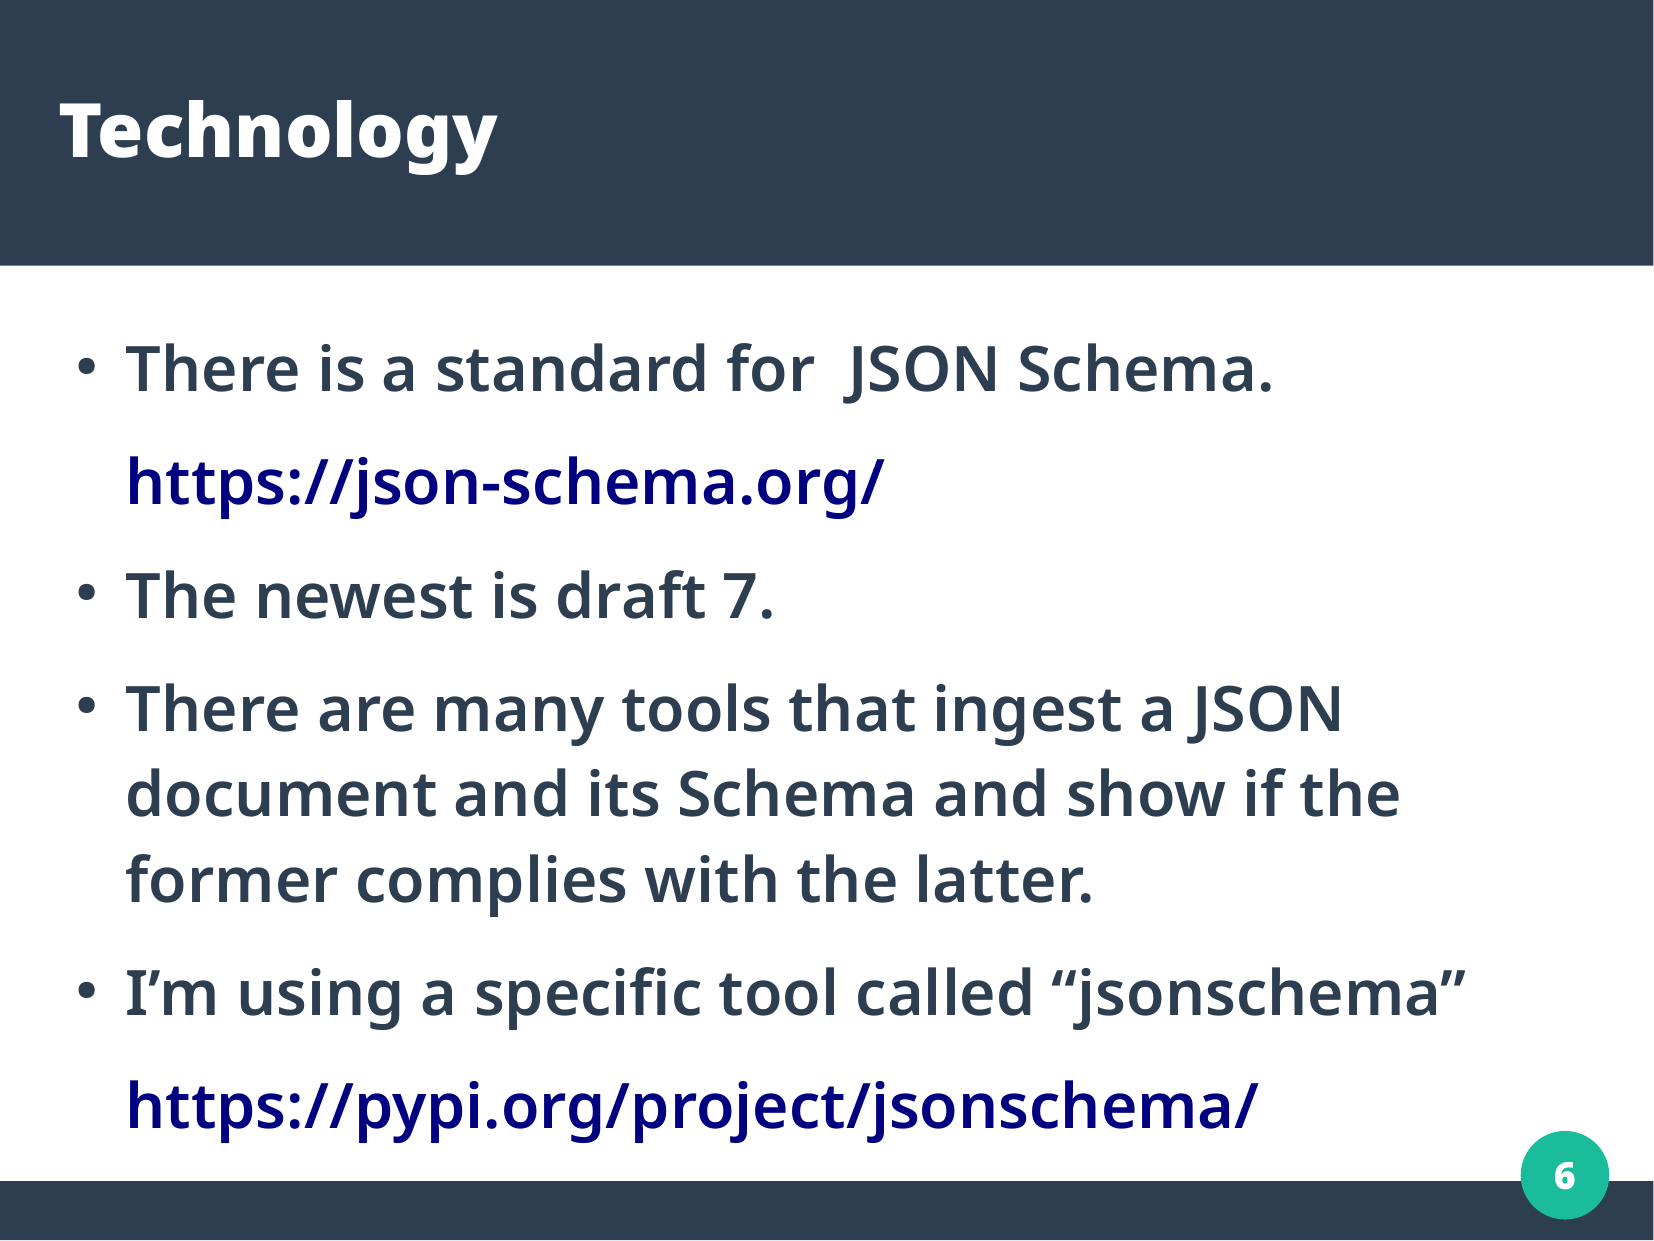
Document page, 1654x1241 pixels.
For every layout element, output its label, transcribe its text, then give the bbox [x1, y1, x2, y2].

title Technology [59, 49, 1595, 207]
list There is a standard for JSON Schema. https://json-schema.org/ The newest is draft 7. There are many tools that ingest a JSON document and its Schema and show if the former complies with the latter. I’m using a specific tool called “jsonschema” https://pypi.org/project/jsonschema/ [59, 324, 1595, 1152]
